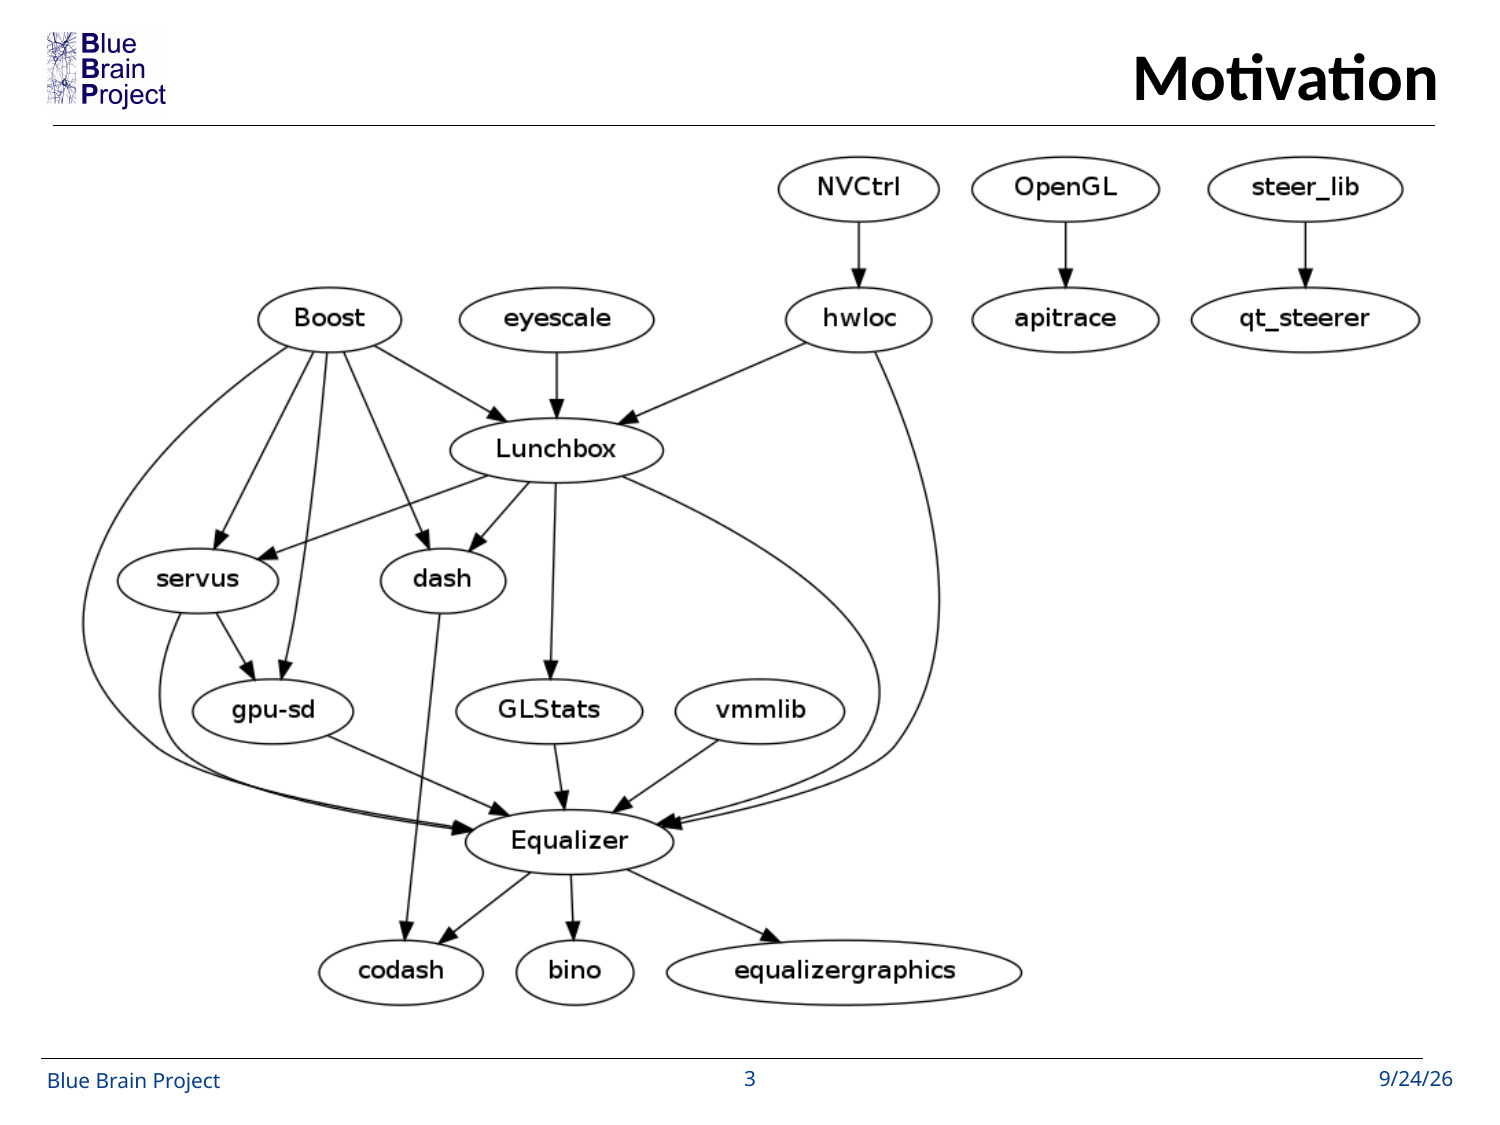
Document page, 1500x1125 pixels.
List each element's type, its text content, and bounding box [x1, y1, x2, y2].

slide_number <number> [583, 1050, 917, 1111]
footer Blue Brain Project [31, 1050, 583, 1111]
picture [75, 149, 1426, 1013]
picture [47, 29, 104, 114]
slide_number 6/12/12 [917, 1050, 1469, 1111]
title Motivation [104, 22, 1455, 126]
